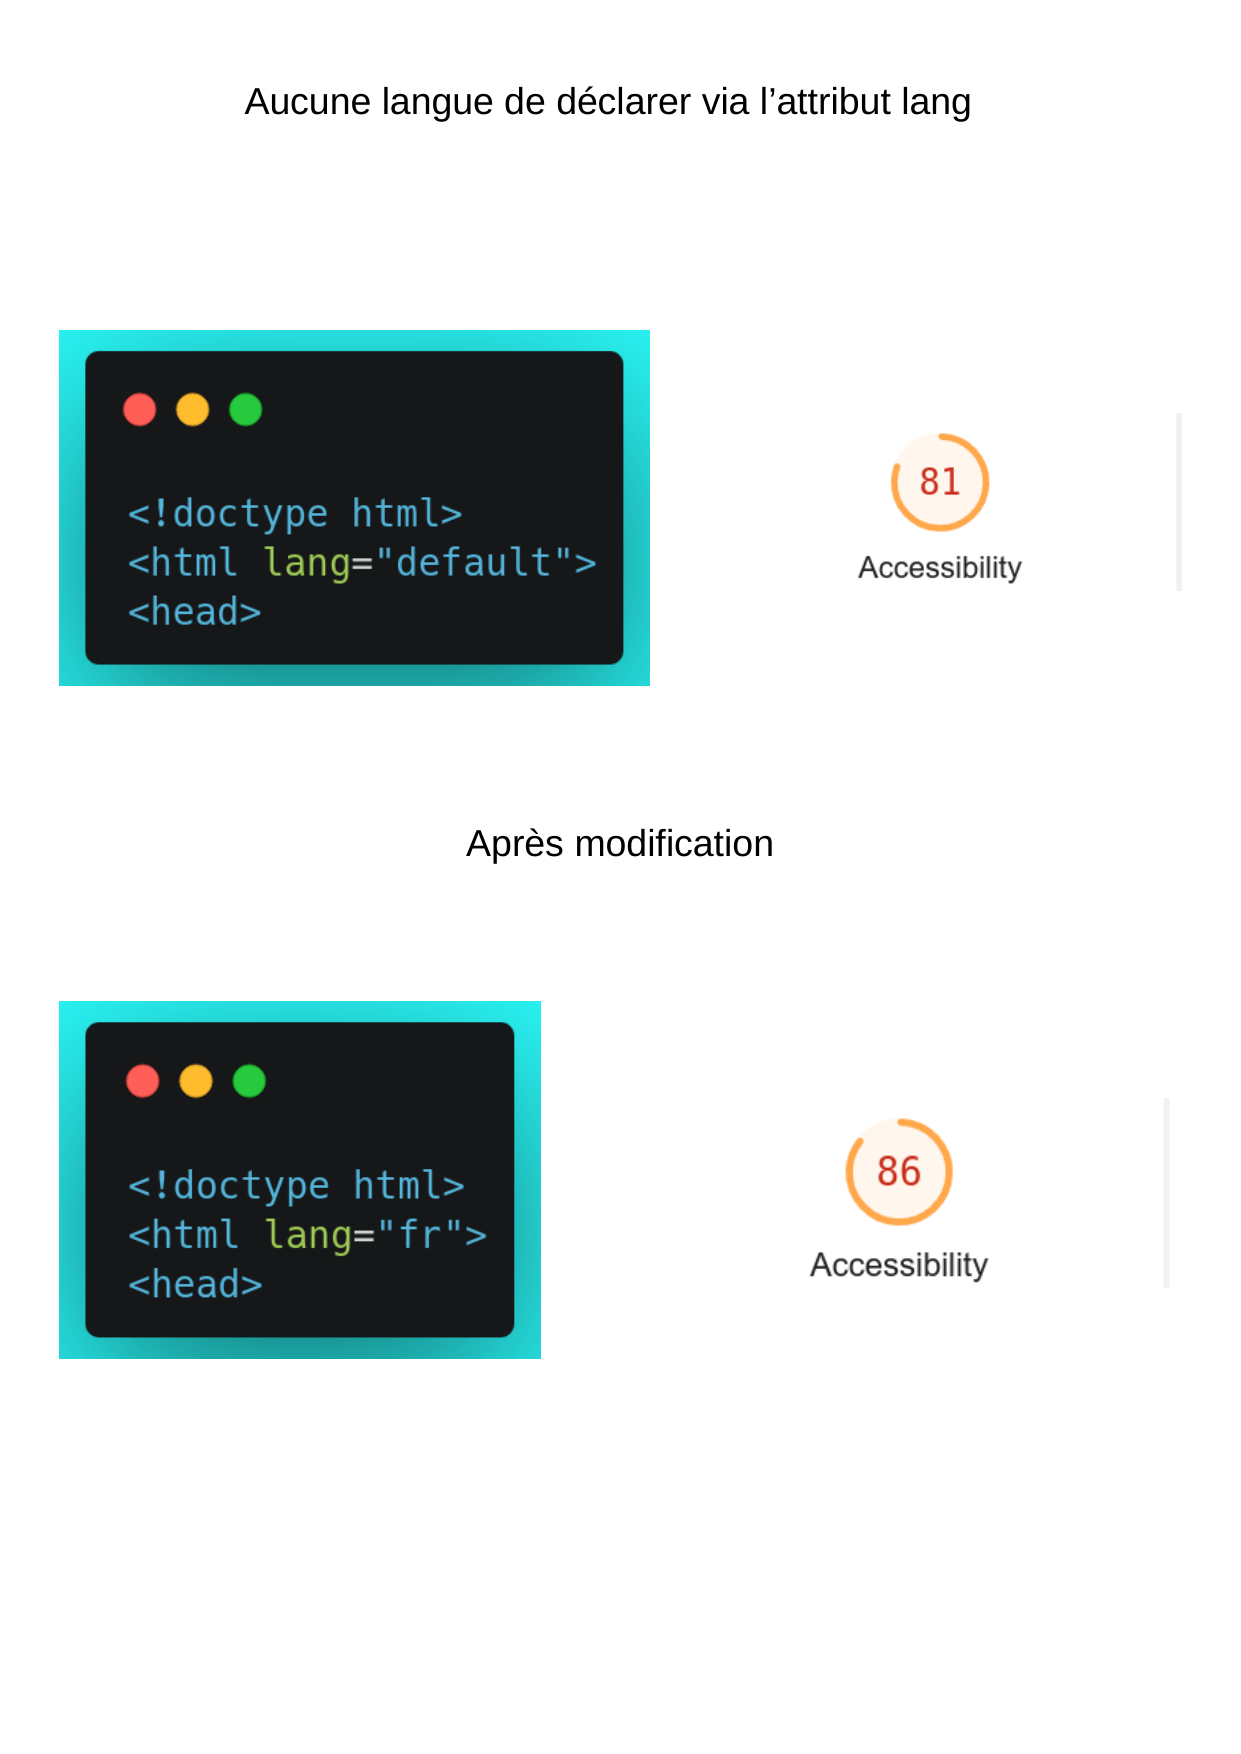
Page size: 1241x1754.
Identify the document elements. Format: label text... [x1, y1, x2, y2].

picture [59, 330, 650, 686]
picture [632, 1098, 1170, 1288]
text_box Aucune langue de déclarer via l’attribut lang [229, 73, 1011, 154]
picture [696, 413, 1182, 591]
text_box Après modification [451, 814, 789, 872]
picture [59, 1001, 541, 1359]
